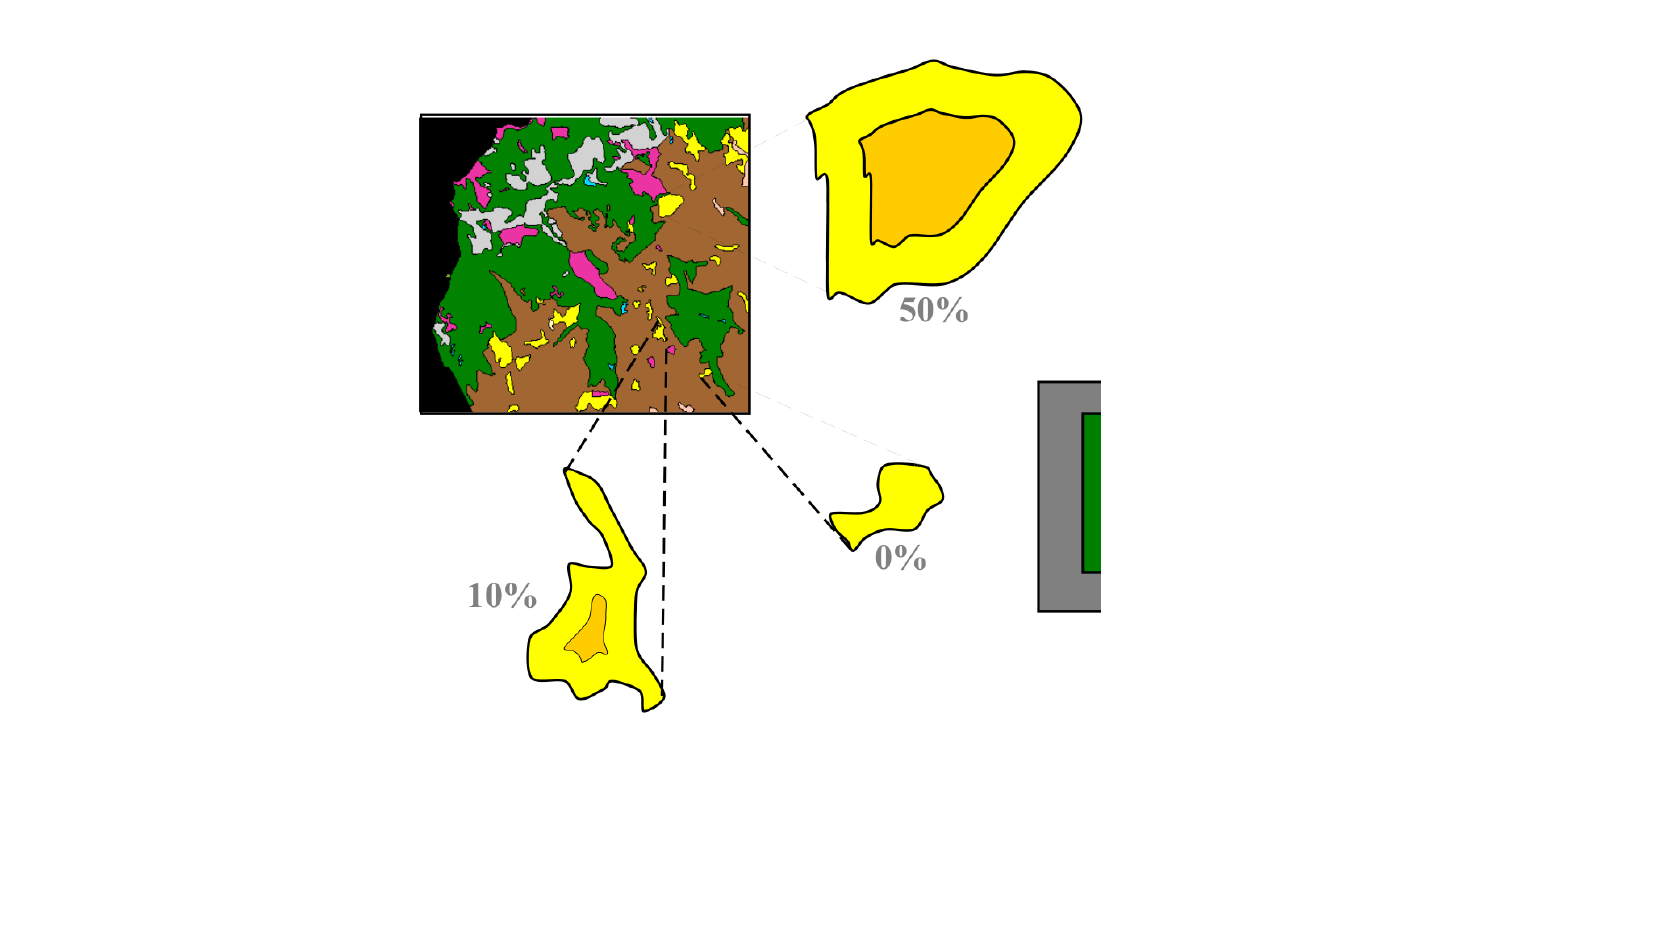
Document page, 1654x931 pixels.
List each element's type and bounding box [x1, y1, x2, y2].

picture [395, 28, 1101, 755]
